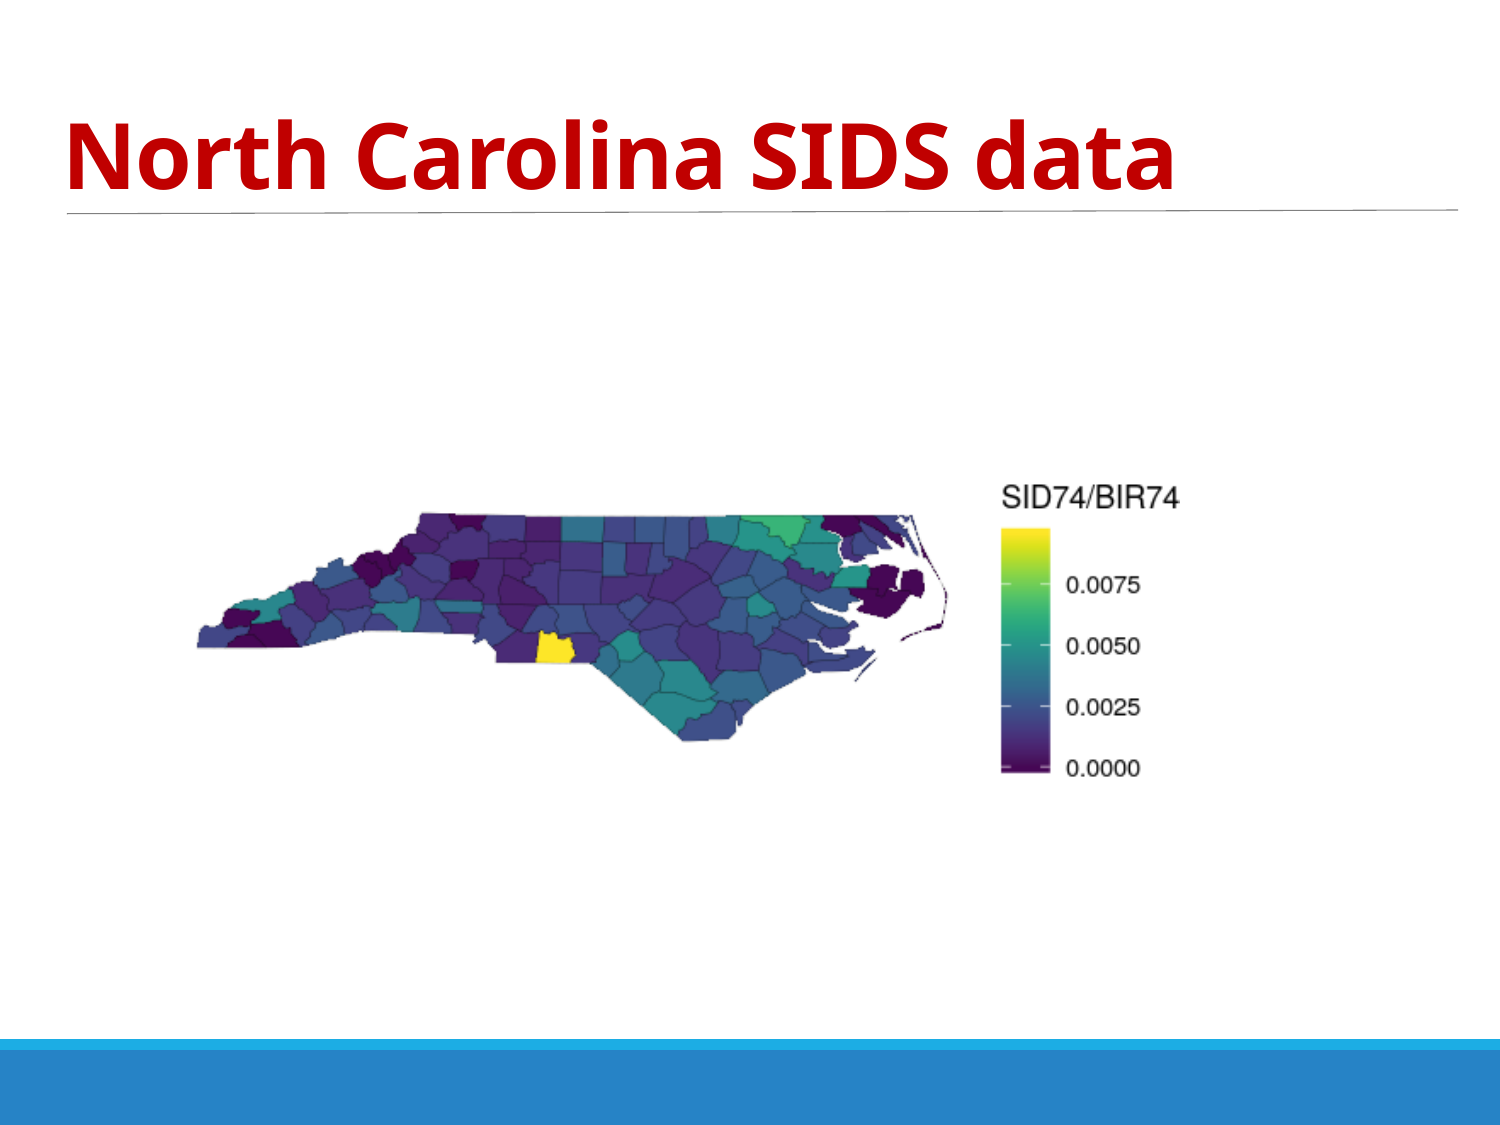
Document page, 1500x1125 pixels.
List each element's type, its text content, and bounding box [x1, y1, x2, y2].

title North Carolina SIDS data [62, 58, 1471, 257]
picture [160, 220, 1180, 1036]
